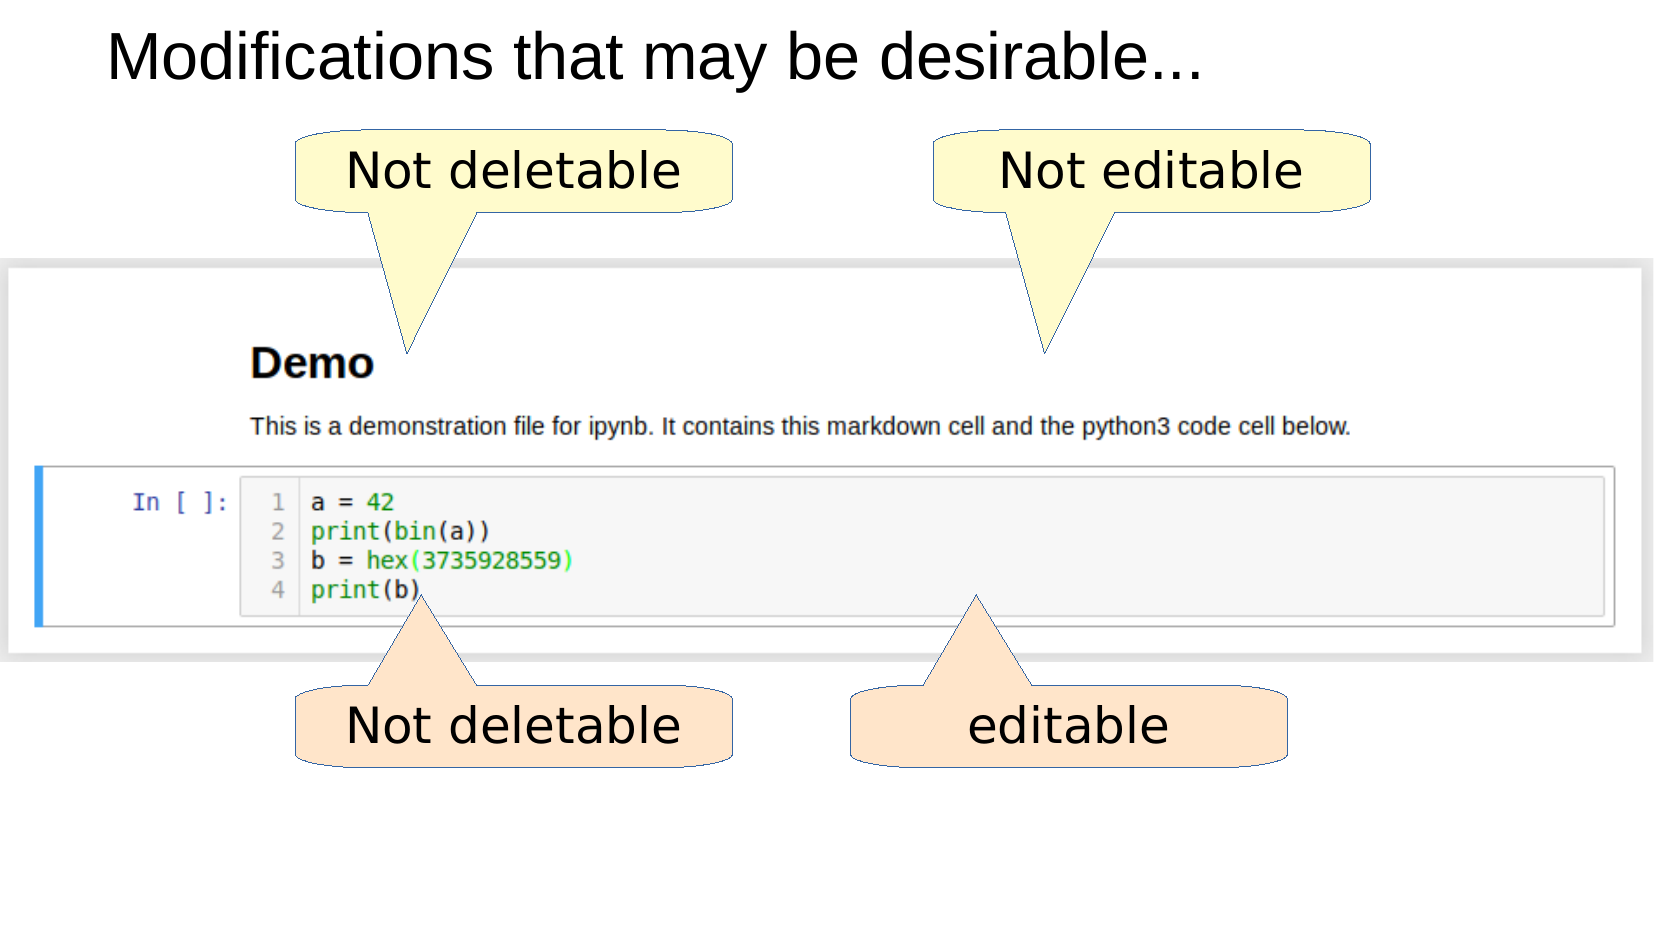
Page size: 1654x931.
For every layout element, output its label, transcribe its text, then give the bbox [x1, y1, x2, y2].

picture [0, 258, 1654, 662]
subtitle Modifications that may be desirable... [70, 11, 1559, 102]
text_box Not deletable [295, 129, 733, 354]
text_box Not deletable [295, 594, 733, 768]
text_box editable [850, 594, 1288, 768]
text_box Not editable [933, 129, 1371, 354]
